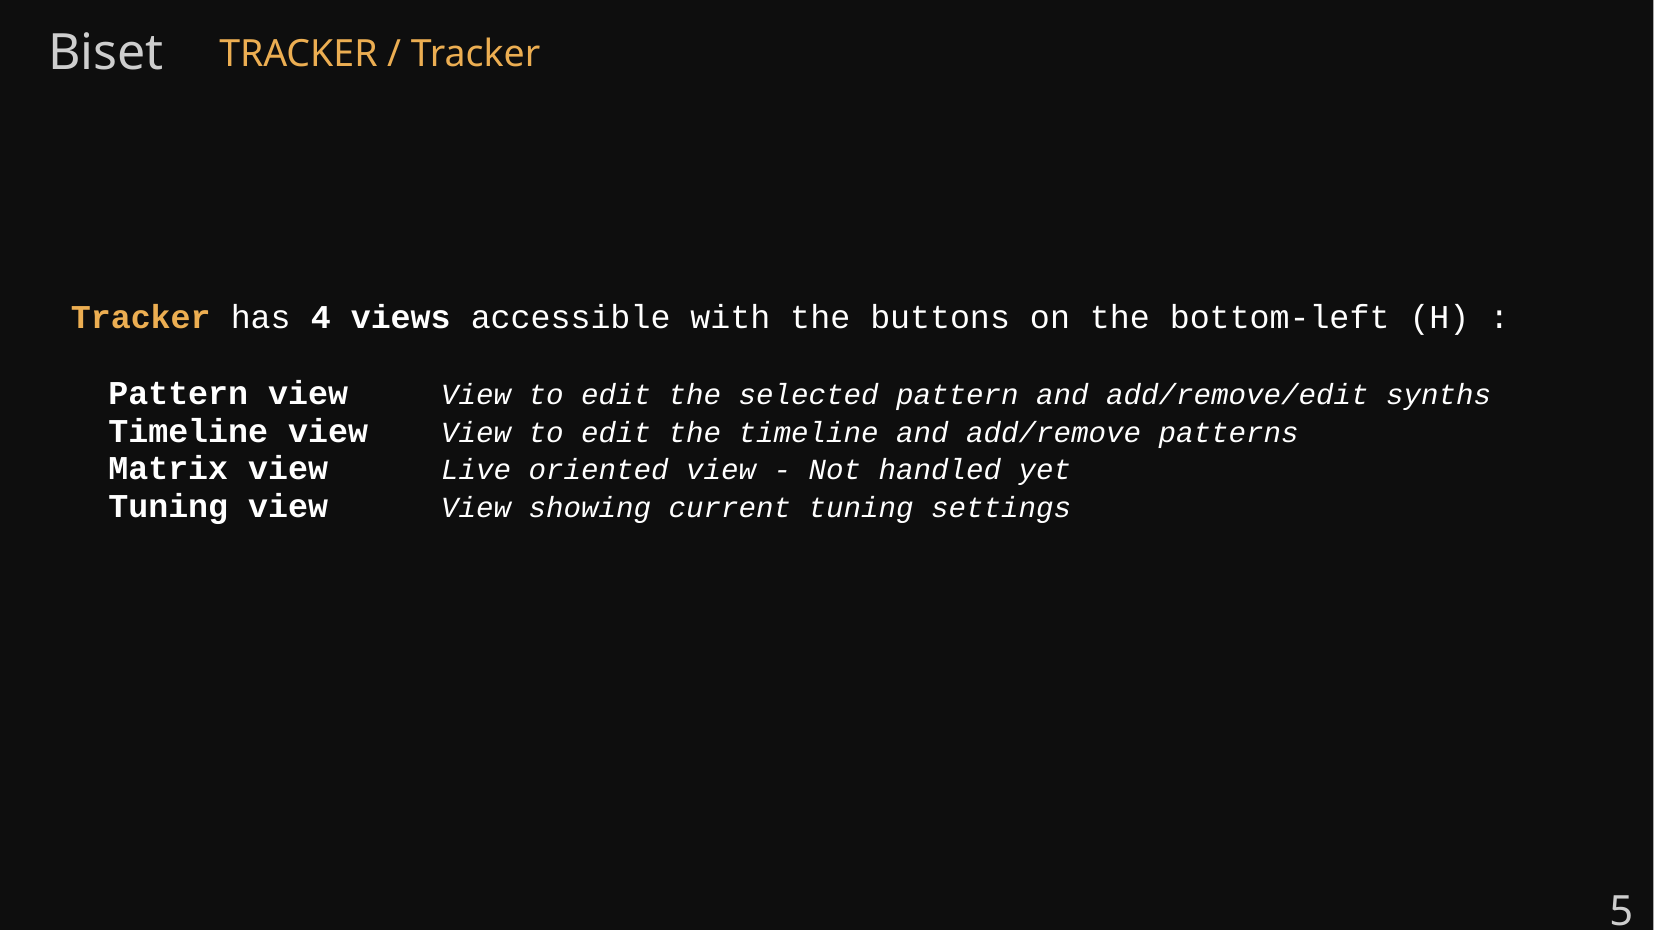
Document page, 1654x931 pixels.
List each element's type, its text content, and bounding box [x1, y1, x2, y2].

text_box TRACKER / Tracker [204, 19, 576, 80]
text_box 5 [1594, 873, 1654, 931]
list Tracker has 4 views accessible with the buttons on the bottom-left (H) : Pattern view View to edit the selected pattern and add/remove/edit synths Timeline view View to edit the timeline and add/remove patterns Matrix view Live oriented view - Not handled yet Tuning view View showing current tuning settings [70, 301, 1583, 680]
title Biset [5, 23, 207, 77]
